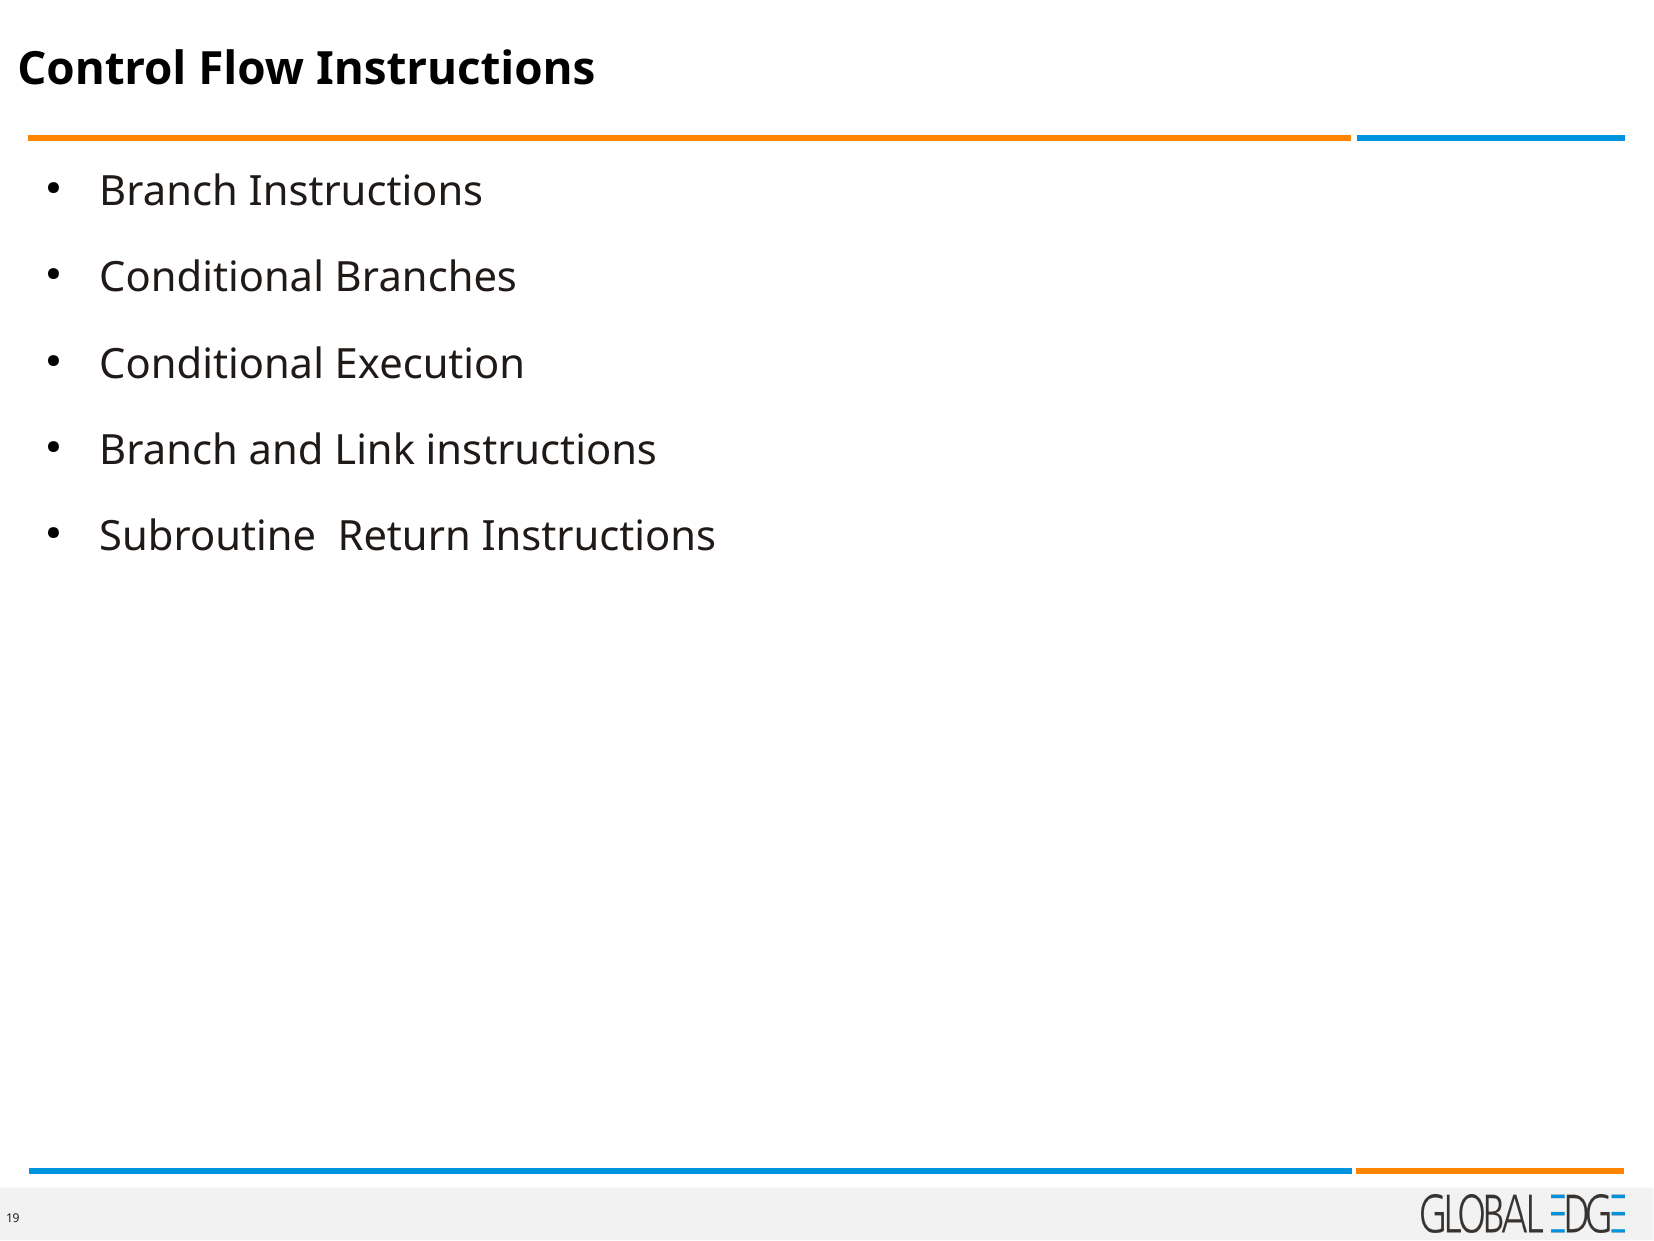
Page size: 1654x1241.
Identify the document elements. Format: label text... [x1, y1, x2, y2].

title Control Flow Instructions [17, 18, 1499, 115]
list Branch Instructions Conditional Branches Conditional Execution Branch and Link instructions Subroutine Return Instructions [28, 160, 1625, 1153]
picture [1421, 1194, 1625, 1233]
